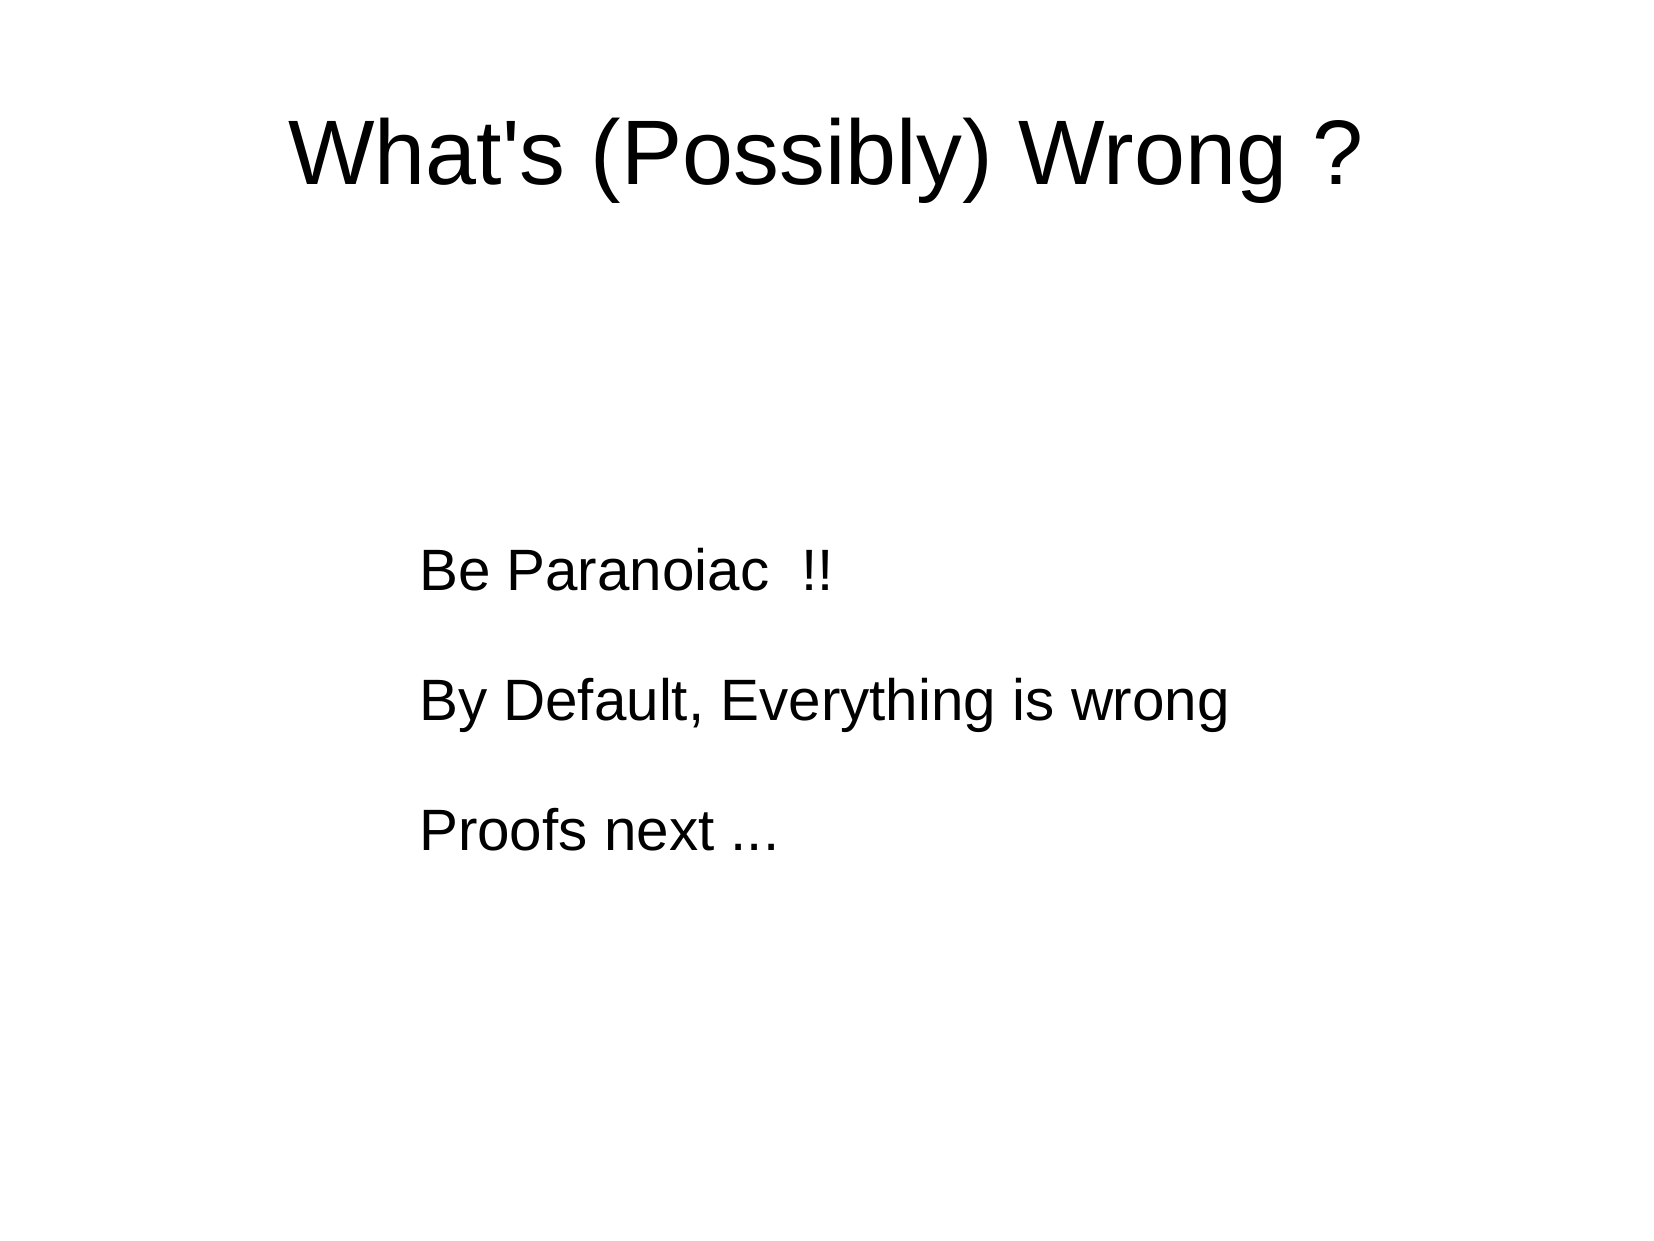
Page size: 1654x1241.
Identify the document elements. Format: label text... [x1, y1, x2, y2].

title What's (Possibly) Wrong ? [82, 49, 1571, 257]
text_box Be Paranoiac !! By Default, Everything is wrong Proofs next ... [404, 530, 1246, 871]
